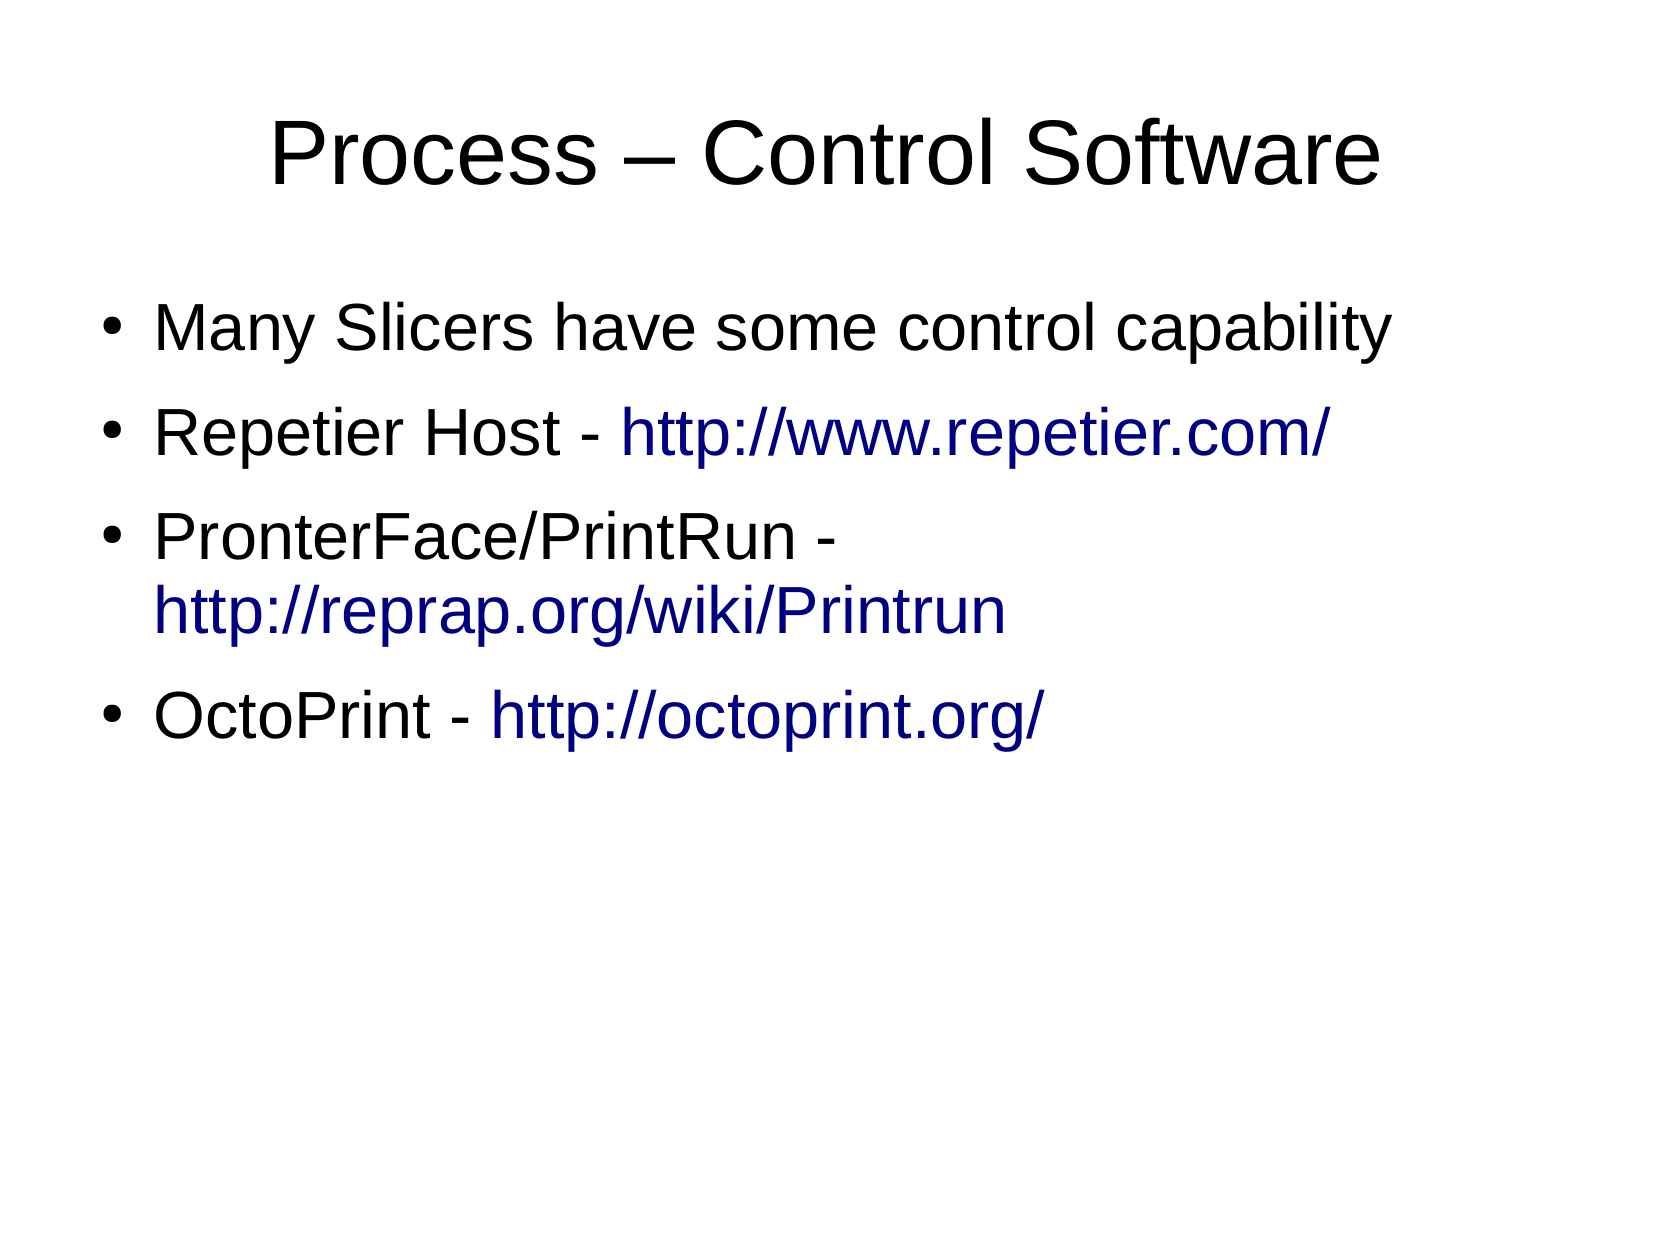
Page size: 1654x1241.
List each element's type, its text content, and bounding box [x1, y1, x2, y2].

title Process – Control Software [82, 49, 1571, 257]
list Many Slicers have some control capability Repetier Host - http://www.repetier.com/ PronterFace/PrintRun - http://reprap.org/wiki/Printrun OctoPrint - http://octoprint.org/ [82, 290, 1571, 1010]
